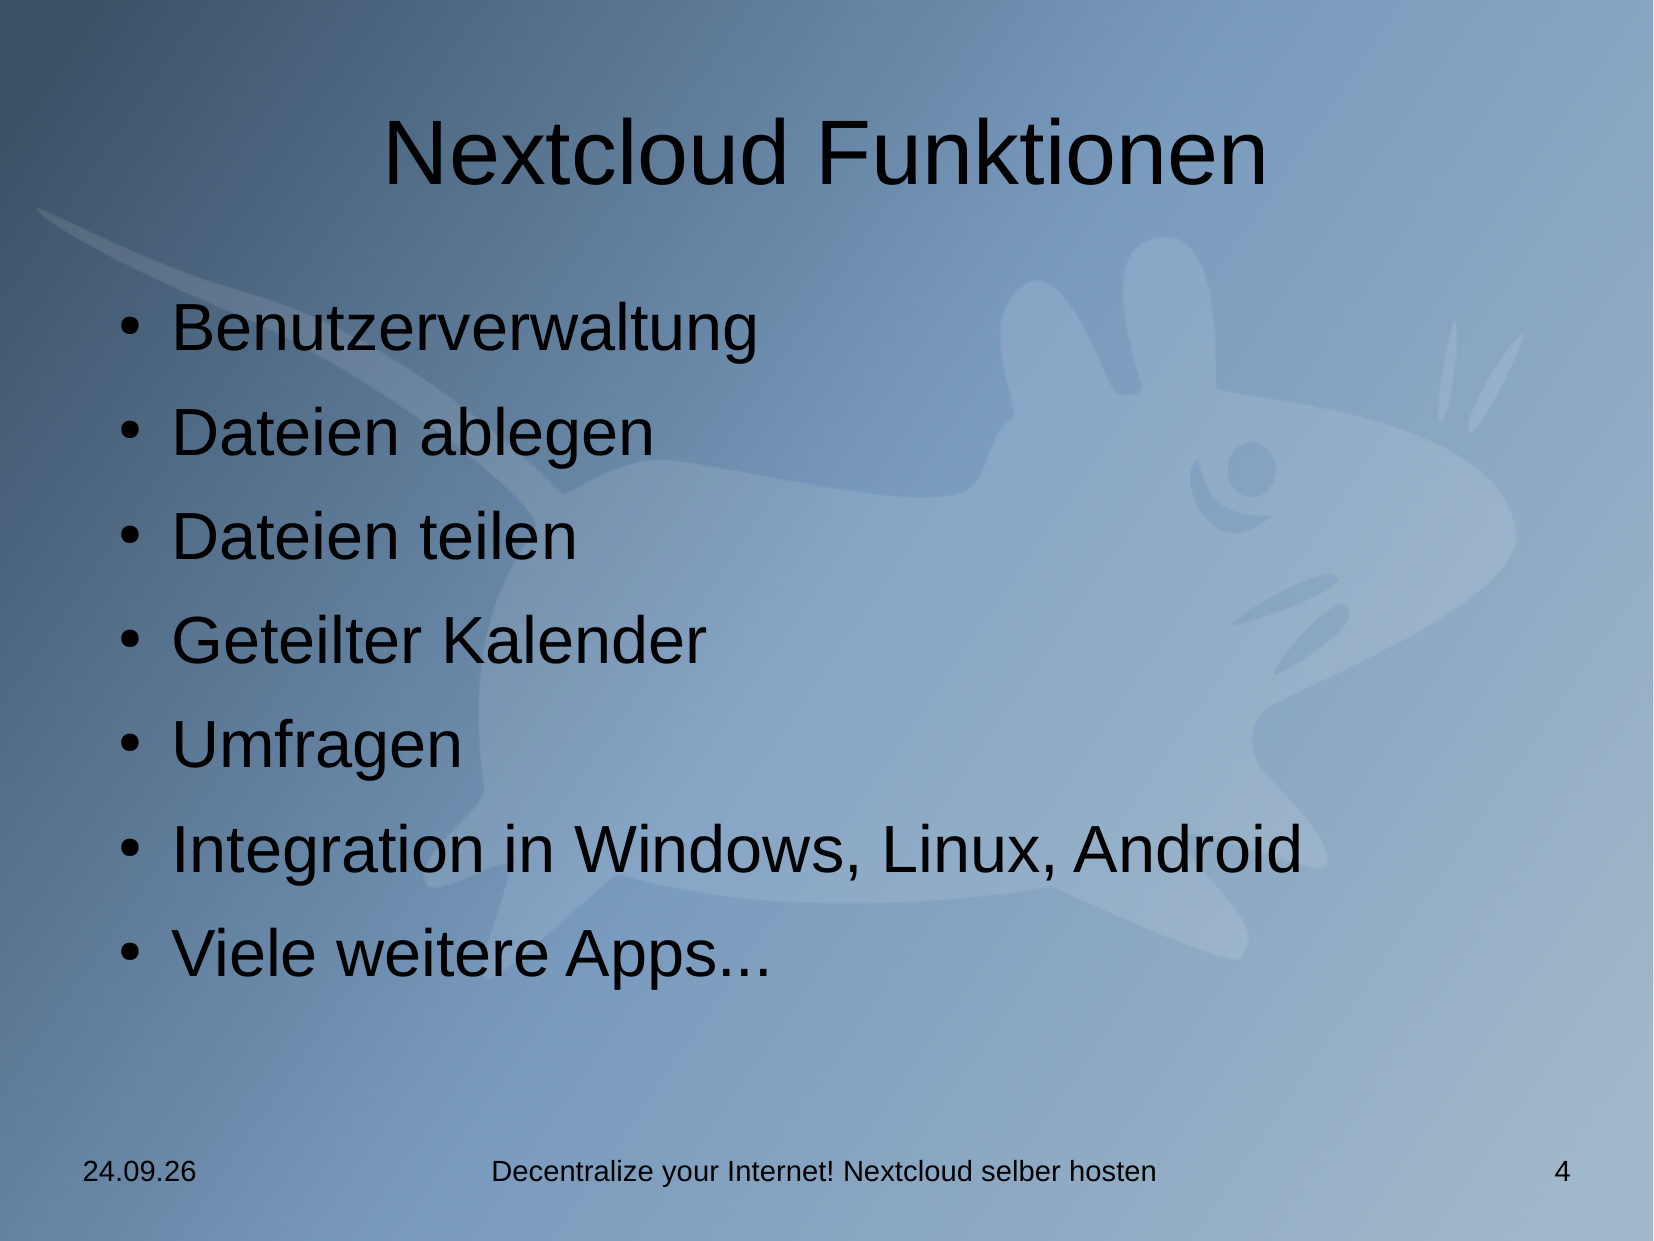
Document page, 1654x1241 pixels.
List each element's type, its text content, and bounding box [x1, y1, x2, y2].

picture [0, 0, 1654, 1241]
list Benutzerverwaltung Dateien ablegen Dateien teilen Geteilter Kalender Umfragen Integration in Windows, Linux, Android Viele weitere Apps... [82, 290, 1571, 991]
title Nextcloud Funktionen [82, 49, 1571, 257]
